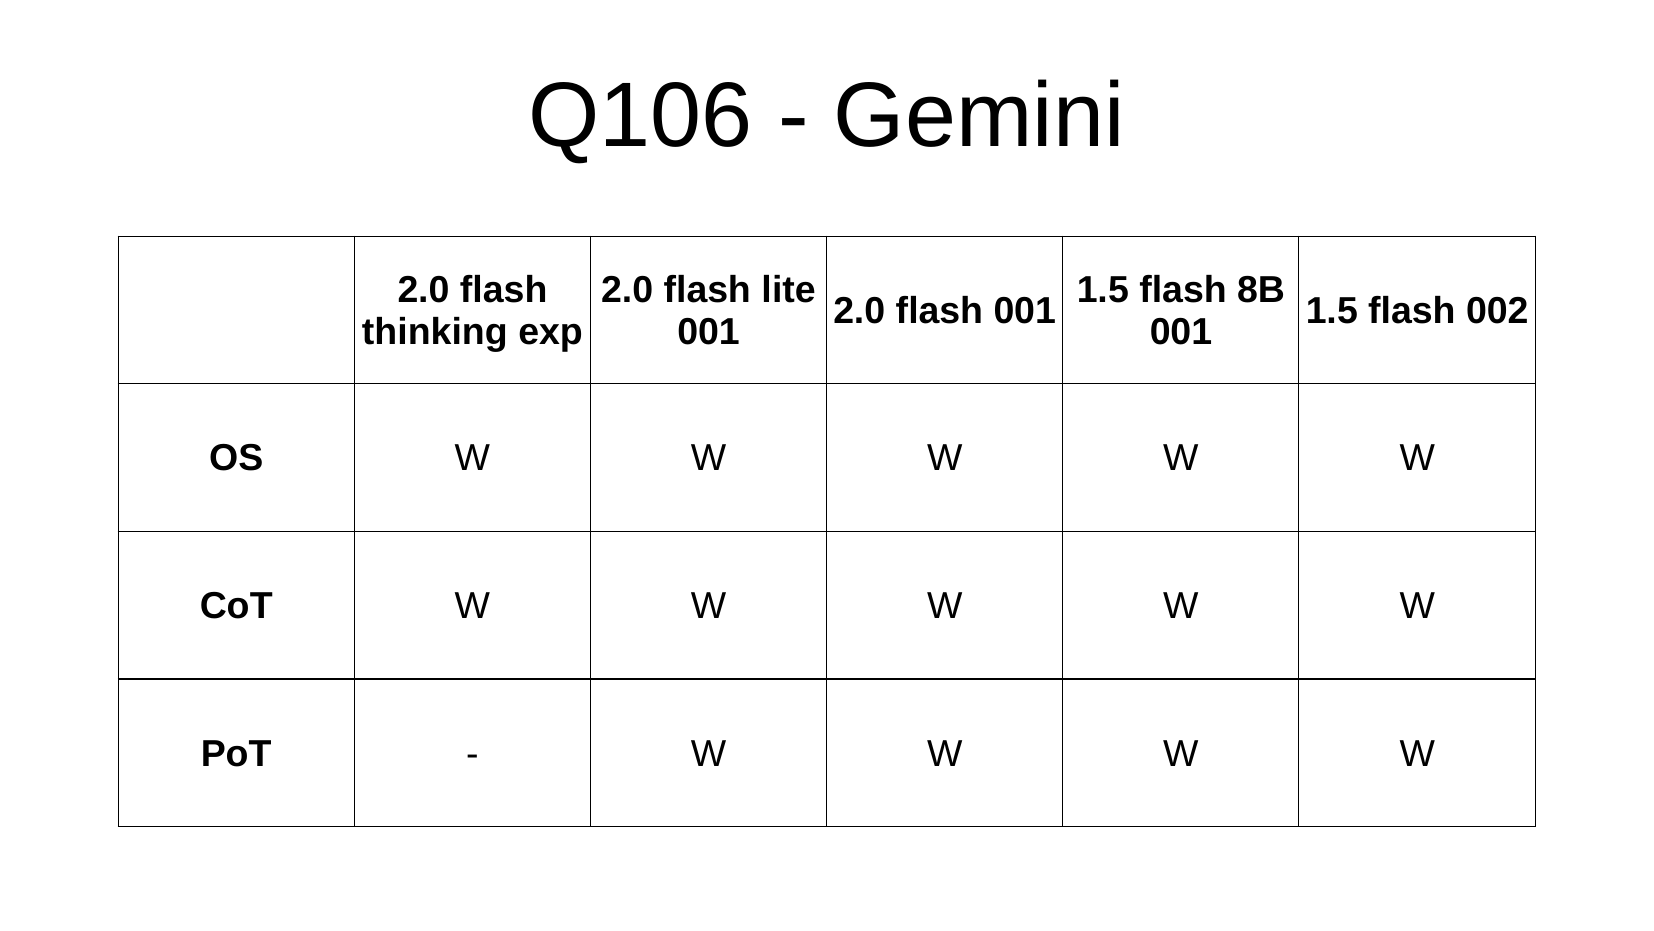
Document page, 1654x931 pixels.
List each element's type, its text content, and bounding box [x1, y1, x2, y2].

table_cell PoT [119, 680, 354, 826]
table_cell W [1299, 680, 1535, 826]
table_cell W [355, 384, 590, 531]
table_header 1.5 flash 8B 001 [1063, 237, 1298, 383]
table_header 2.0 flash 001 [827, 237, 1062, 383]
table_header 2.0 flash lite 001 [591, 237, 826, 383]
table_cell W [591, 680, 826, 826]
table_cell W [1063, 532, 1298, 678]
table_cell - [355, 680, 590, 826]
table_cell W [355, 532, 590, 678]
table_cell W [1299, 384, 1535, 531]
table_header 1.5 flash 002 [1299, 237, 1535, 383]
table_cell W [827, 532, 1062, 678]
table_cell W [591, 384, 826, 531]
table_cell W [1299, 532, 1535, 678]
table_cell W [827, 680, 1062, 826]
table_cell W [827, 384, 1062, 531]
table_cell CoT [119, 532, 354, 678]
title Q106 - Gemini [82, 37, 1571, 193]
table_header [119, 237, 354, 383]
table_header 2.0 flash thinking exp [355, 237, 590, 383]
table_cell W [1063, 680, 1298, 826]
table_cell W [1063, 384, 1298, 531]
table_cell OS [119, 384, 354, 531]
table_cell W [591, 532, 826, 678]
